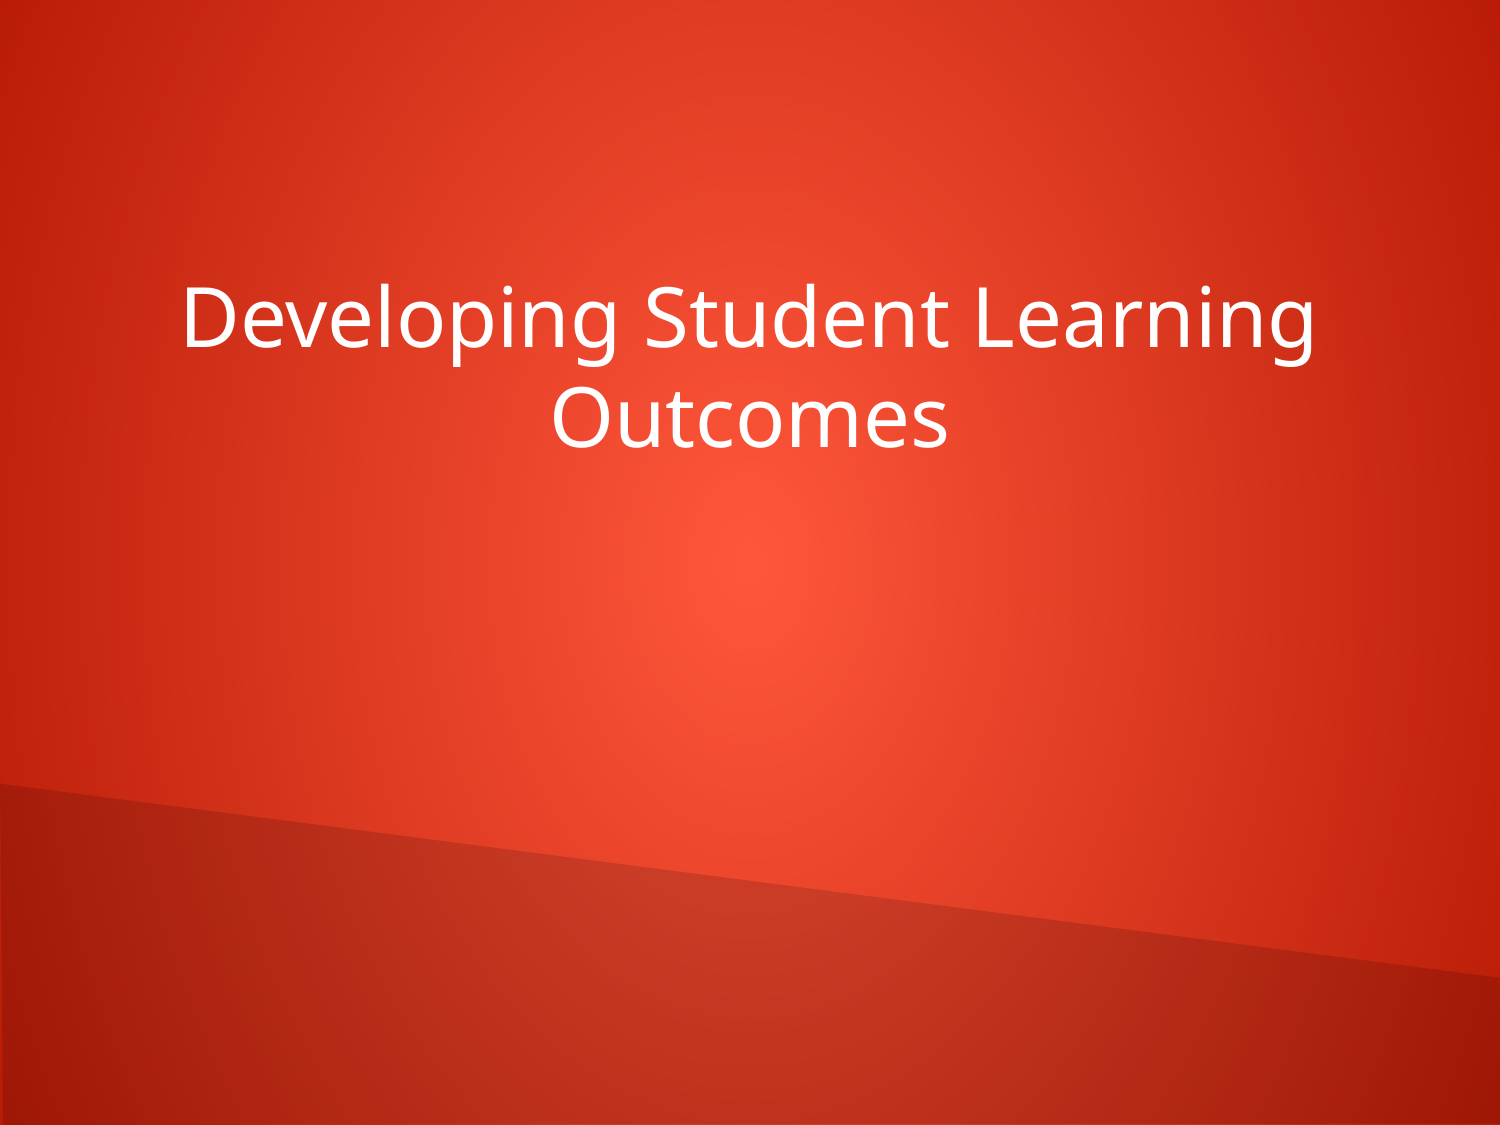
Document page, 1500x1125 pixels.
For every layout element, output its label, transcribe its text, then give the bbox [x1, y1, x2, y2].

title Developing Student Learning Outcomes [75, 247, 1425, 489]
